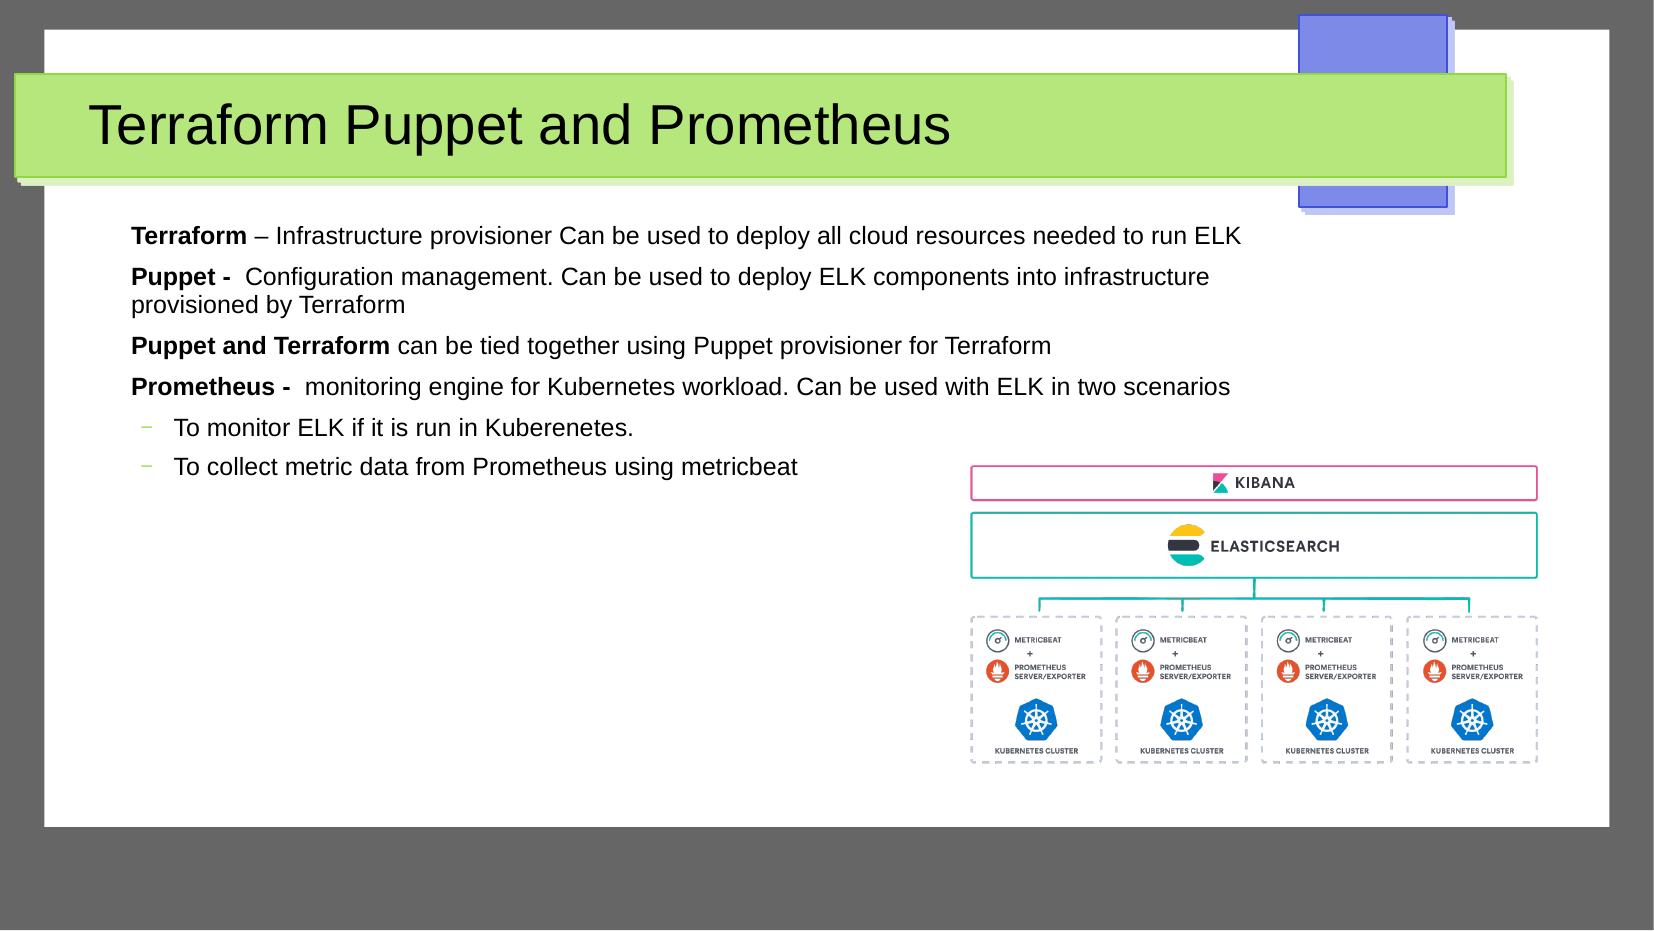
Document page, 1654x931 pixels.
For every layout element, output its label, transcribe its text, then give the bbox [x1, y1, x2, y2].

list Terraform – Infrastructure provisioner Can be used to deploy all cloud resources needed to run ELK Puppet - Configuration management. Can be used to deploy ELK components into infrastructure provisioned by Terraform Puppet and Terraform can be tied together using Puppet provisioner for Terraform Prometheus - monitoring engine for Kubernetes workload. Can be used with ELK in two scenarios To monitor ELK if it is run in Kuberenetes. To collect metric data from Prometheus using metricbeat [88, 221, 1313, 526]
picture [970, 454, 1538, 774]
title Terraform Puppet and Prometheus [88, 73, 1506, 178]
